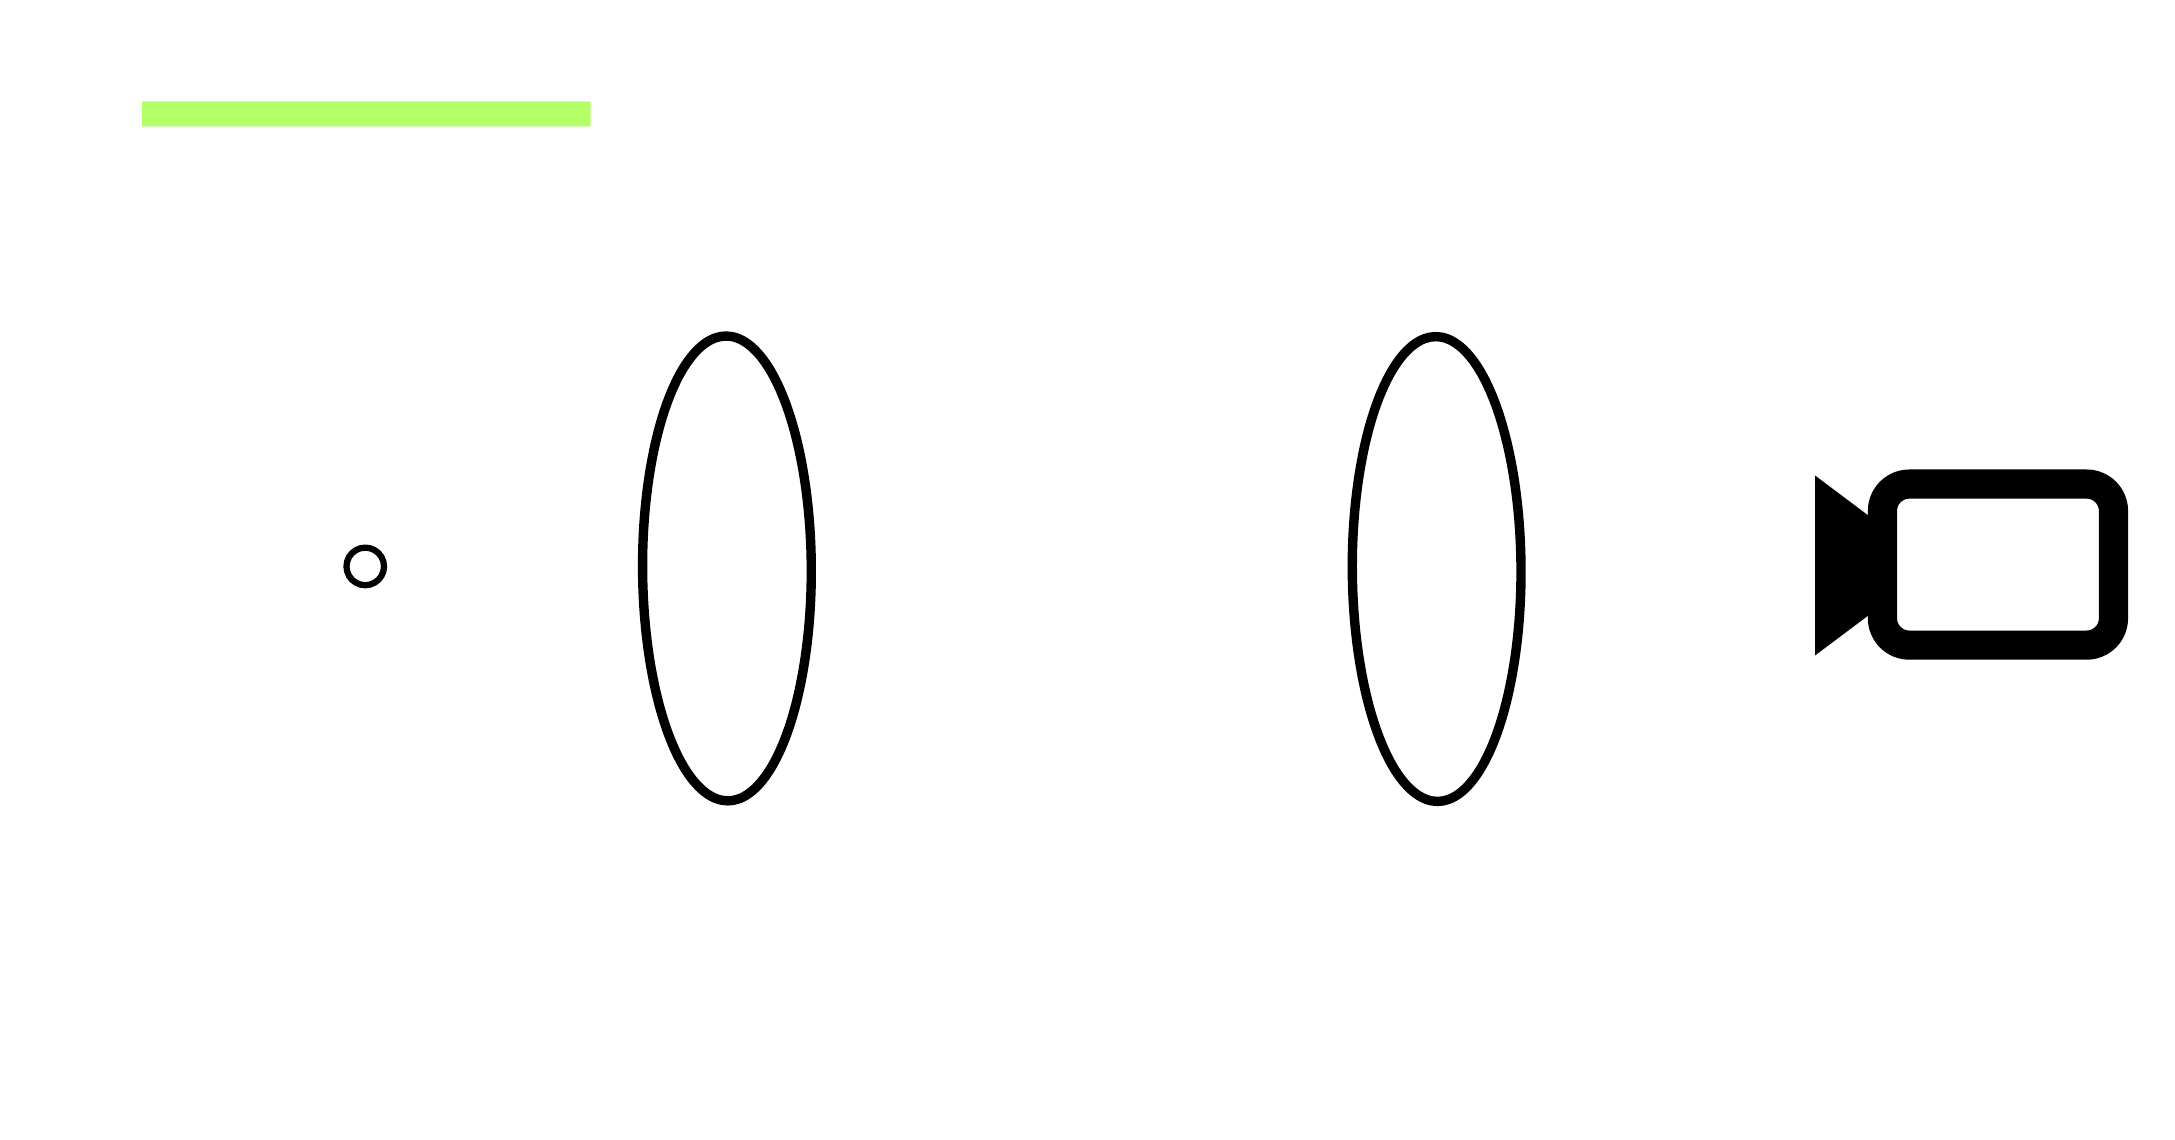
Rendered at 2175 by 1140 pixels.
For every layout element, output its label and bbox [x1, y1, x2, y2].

text_box [1882, 484, 2114, 646]
text_box [1352, 336, 1522, 802]
text_box [1815, 475, 1876, 656]
text_box [642, 336, 812, 801]
